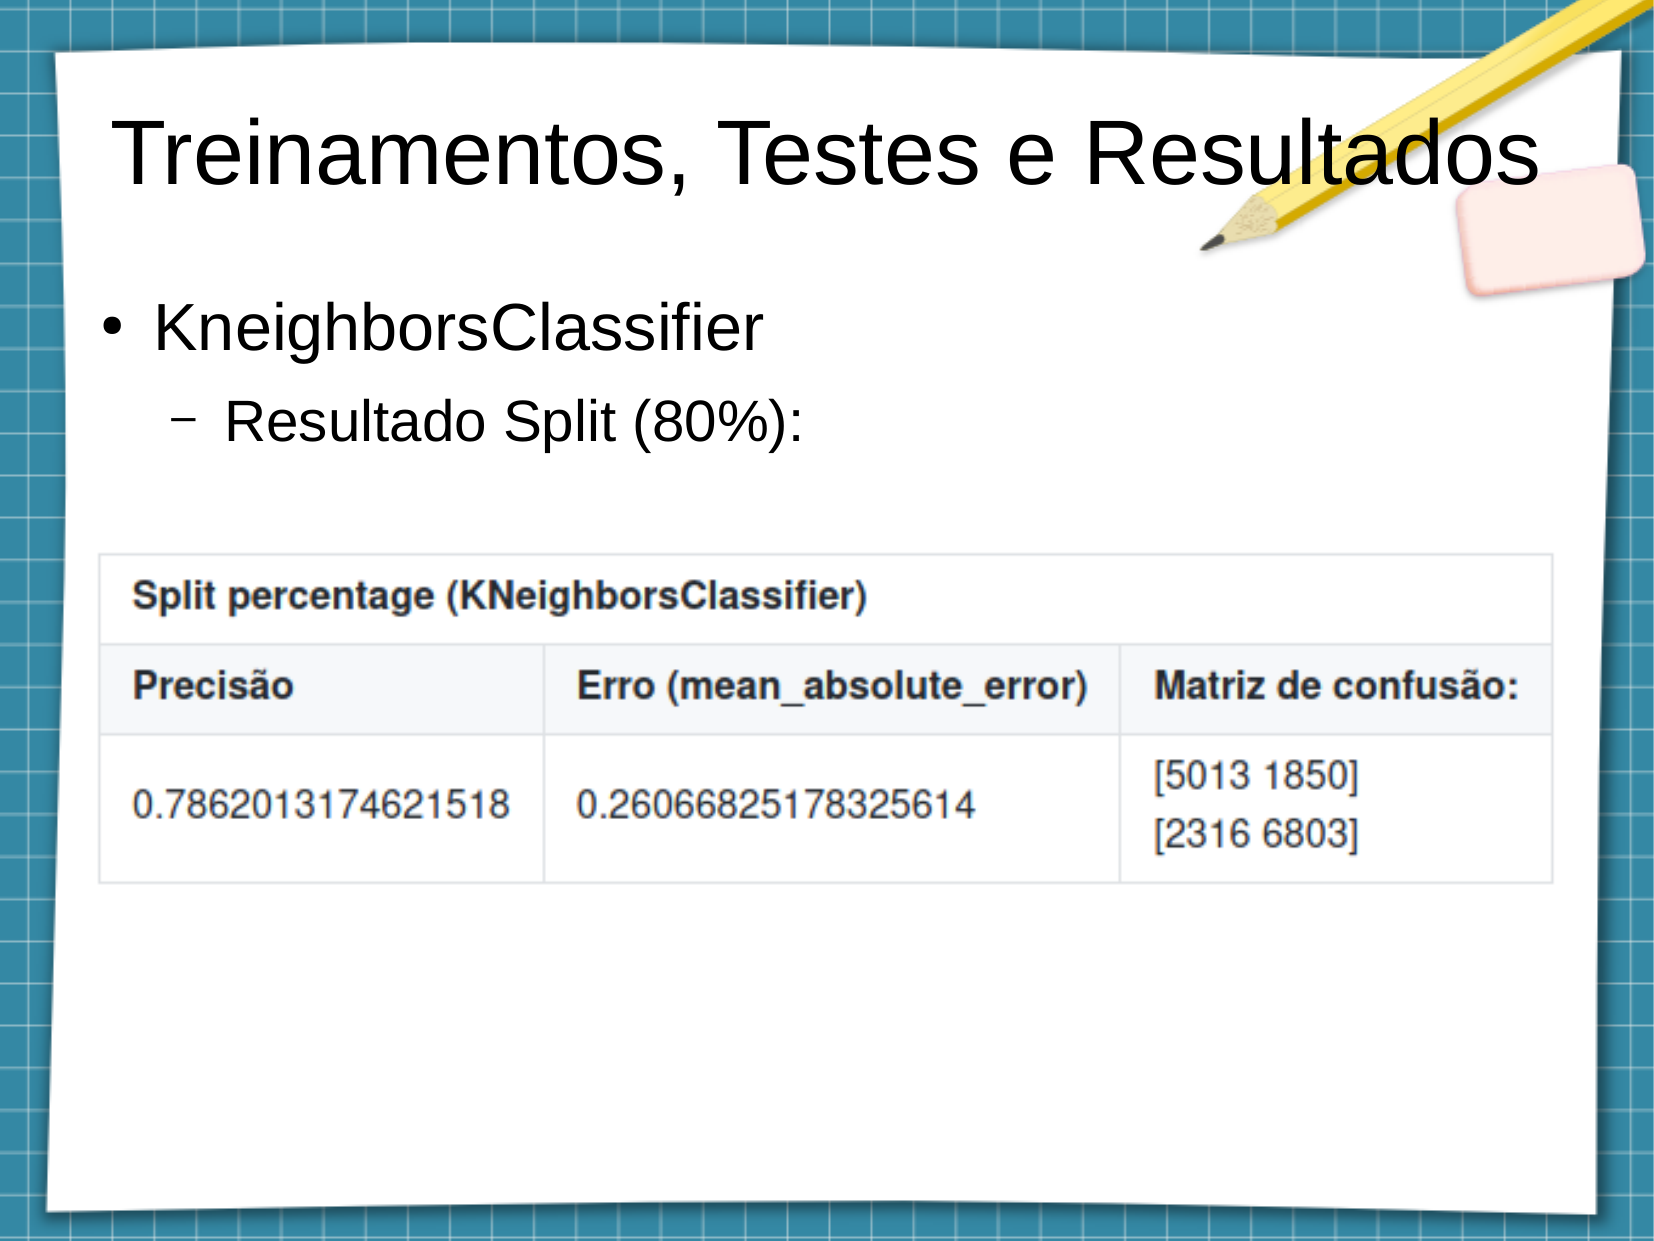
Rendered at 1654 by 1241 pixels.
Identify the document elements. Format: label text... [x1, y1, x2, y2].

picture [0, 0, 1654, 1241]
title Treinamentos, Testes e Resultados [82, 49, 1571, 257]
list KneighborsClassifier Resultado Split (80%): [82, 290, 1571, 508]
